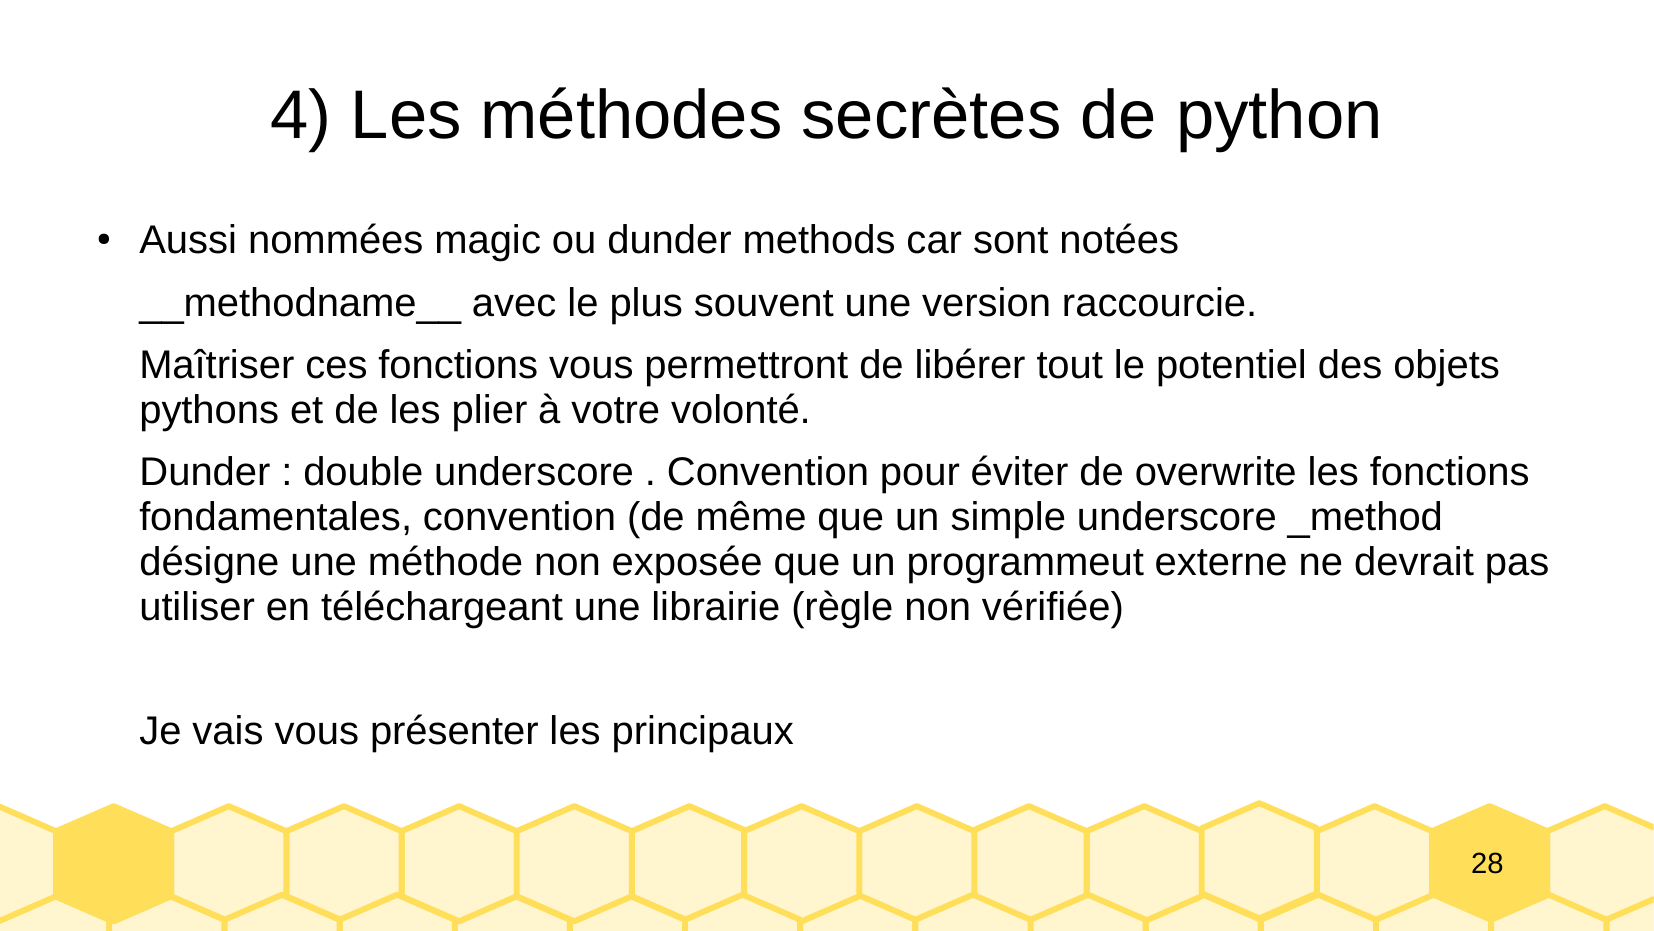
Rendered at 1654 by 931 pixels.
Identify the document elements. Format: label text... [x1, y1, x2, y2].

title 4) Les méthodes secrètes de python [82, 37, 1571, 193]
list Aussi nommées magic ou dunder methods car sont notées __methodname__ avec le plus souvent une version raccourcie. Maîtriser ces fonctions vous permettront de libérer tout le potentiel des objets pythons et de les plier à votre volonté. Dunder : double underscore . Convention pour éviter de overwrite les fonctions fondamentales, convention (de même que un simple underscore _method désigne une méthode non exposée que un programmeut externe ne devrait pas utiliser en téléchargeant une librairie (règle non vérifiée) Je vais vous présenter les principaux [82, 217, 1571, 758]
